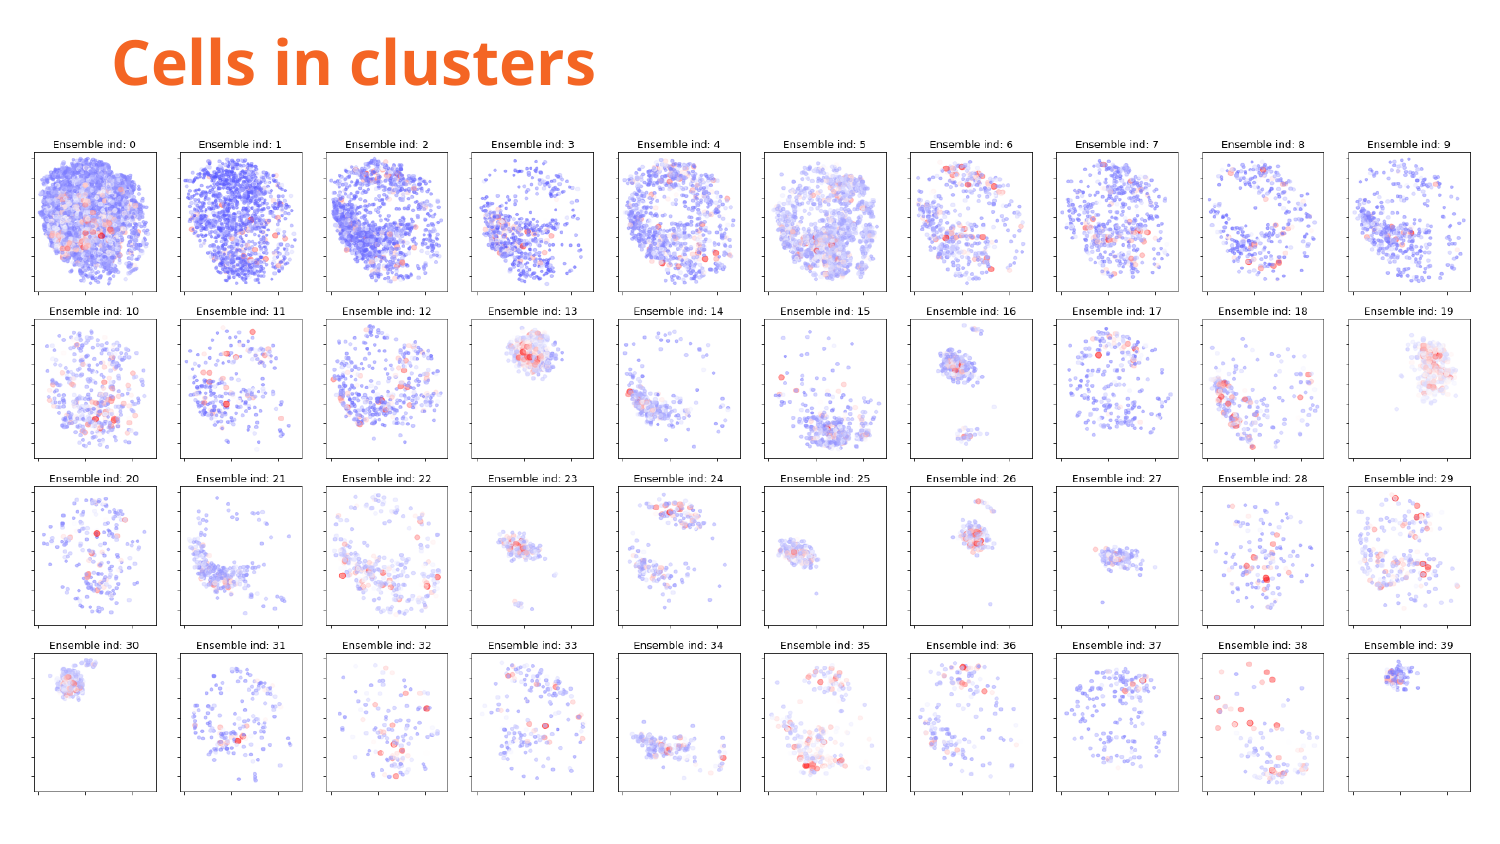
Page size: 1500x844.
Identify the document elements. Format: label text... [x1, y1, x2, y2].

title Cells in clusters [96, 8, 1420, 135]
picture [24, 134, 1475, 801]
